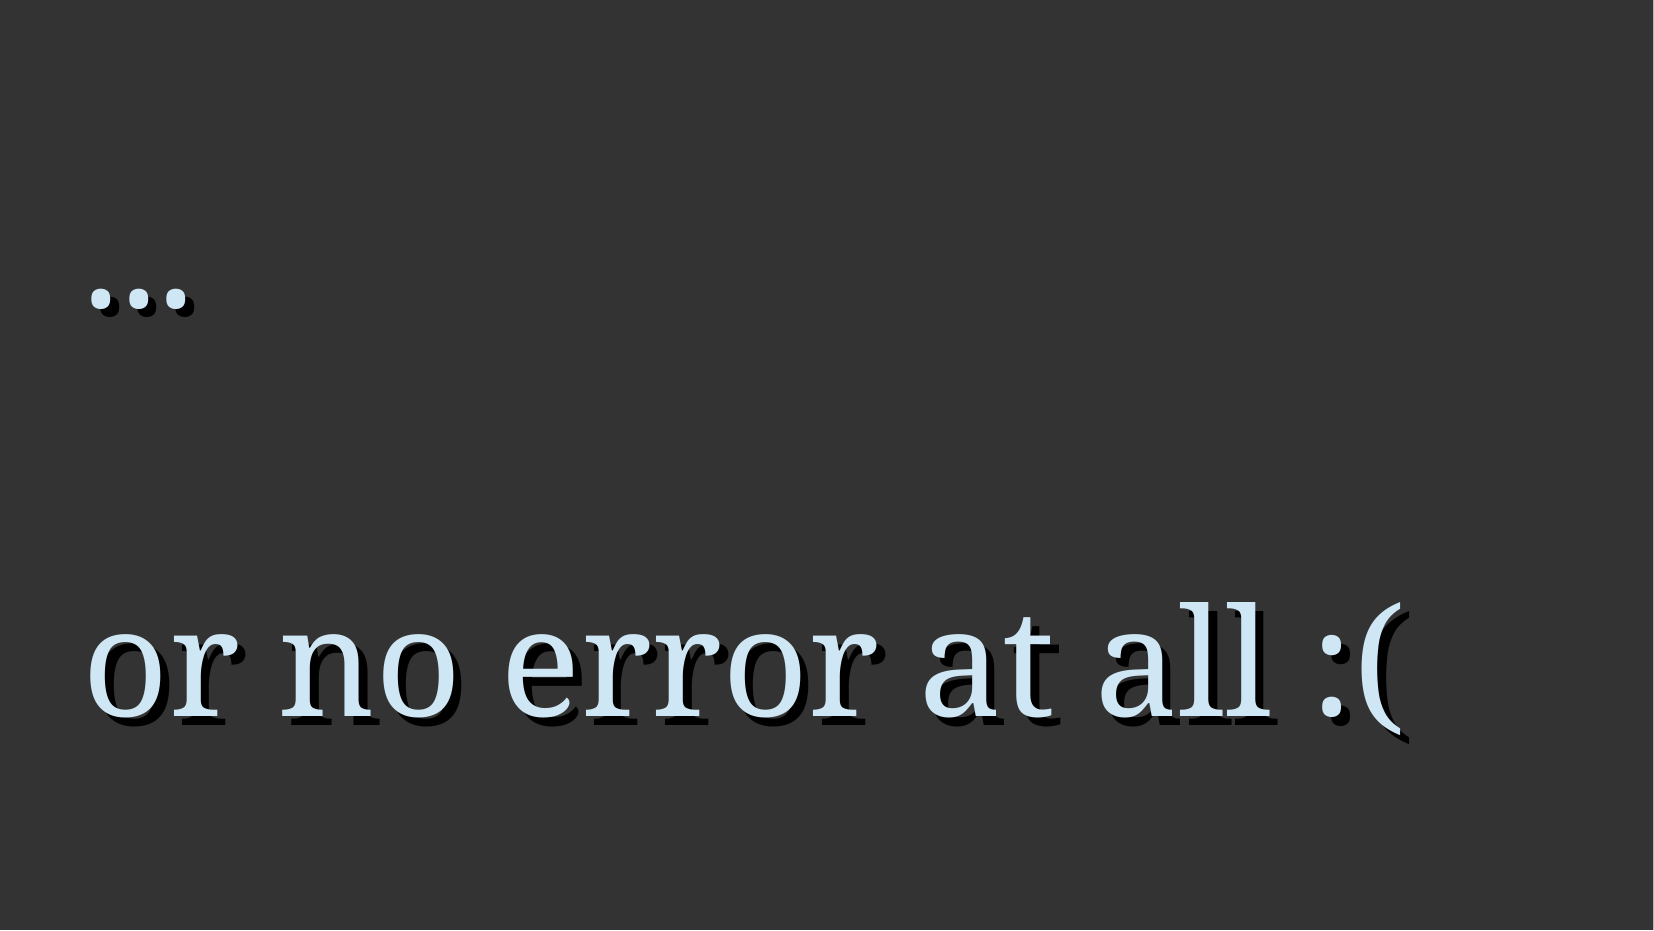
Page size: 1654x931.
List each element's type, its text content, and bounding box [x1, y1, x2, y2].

title ... or no error at all :( [82, 147, 1571, 838]
